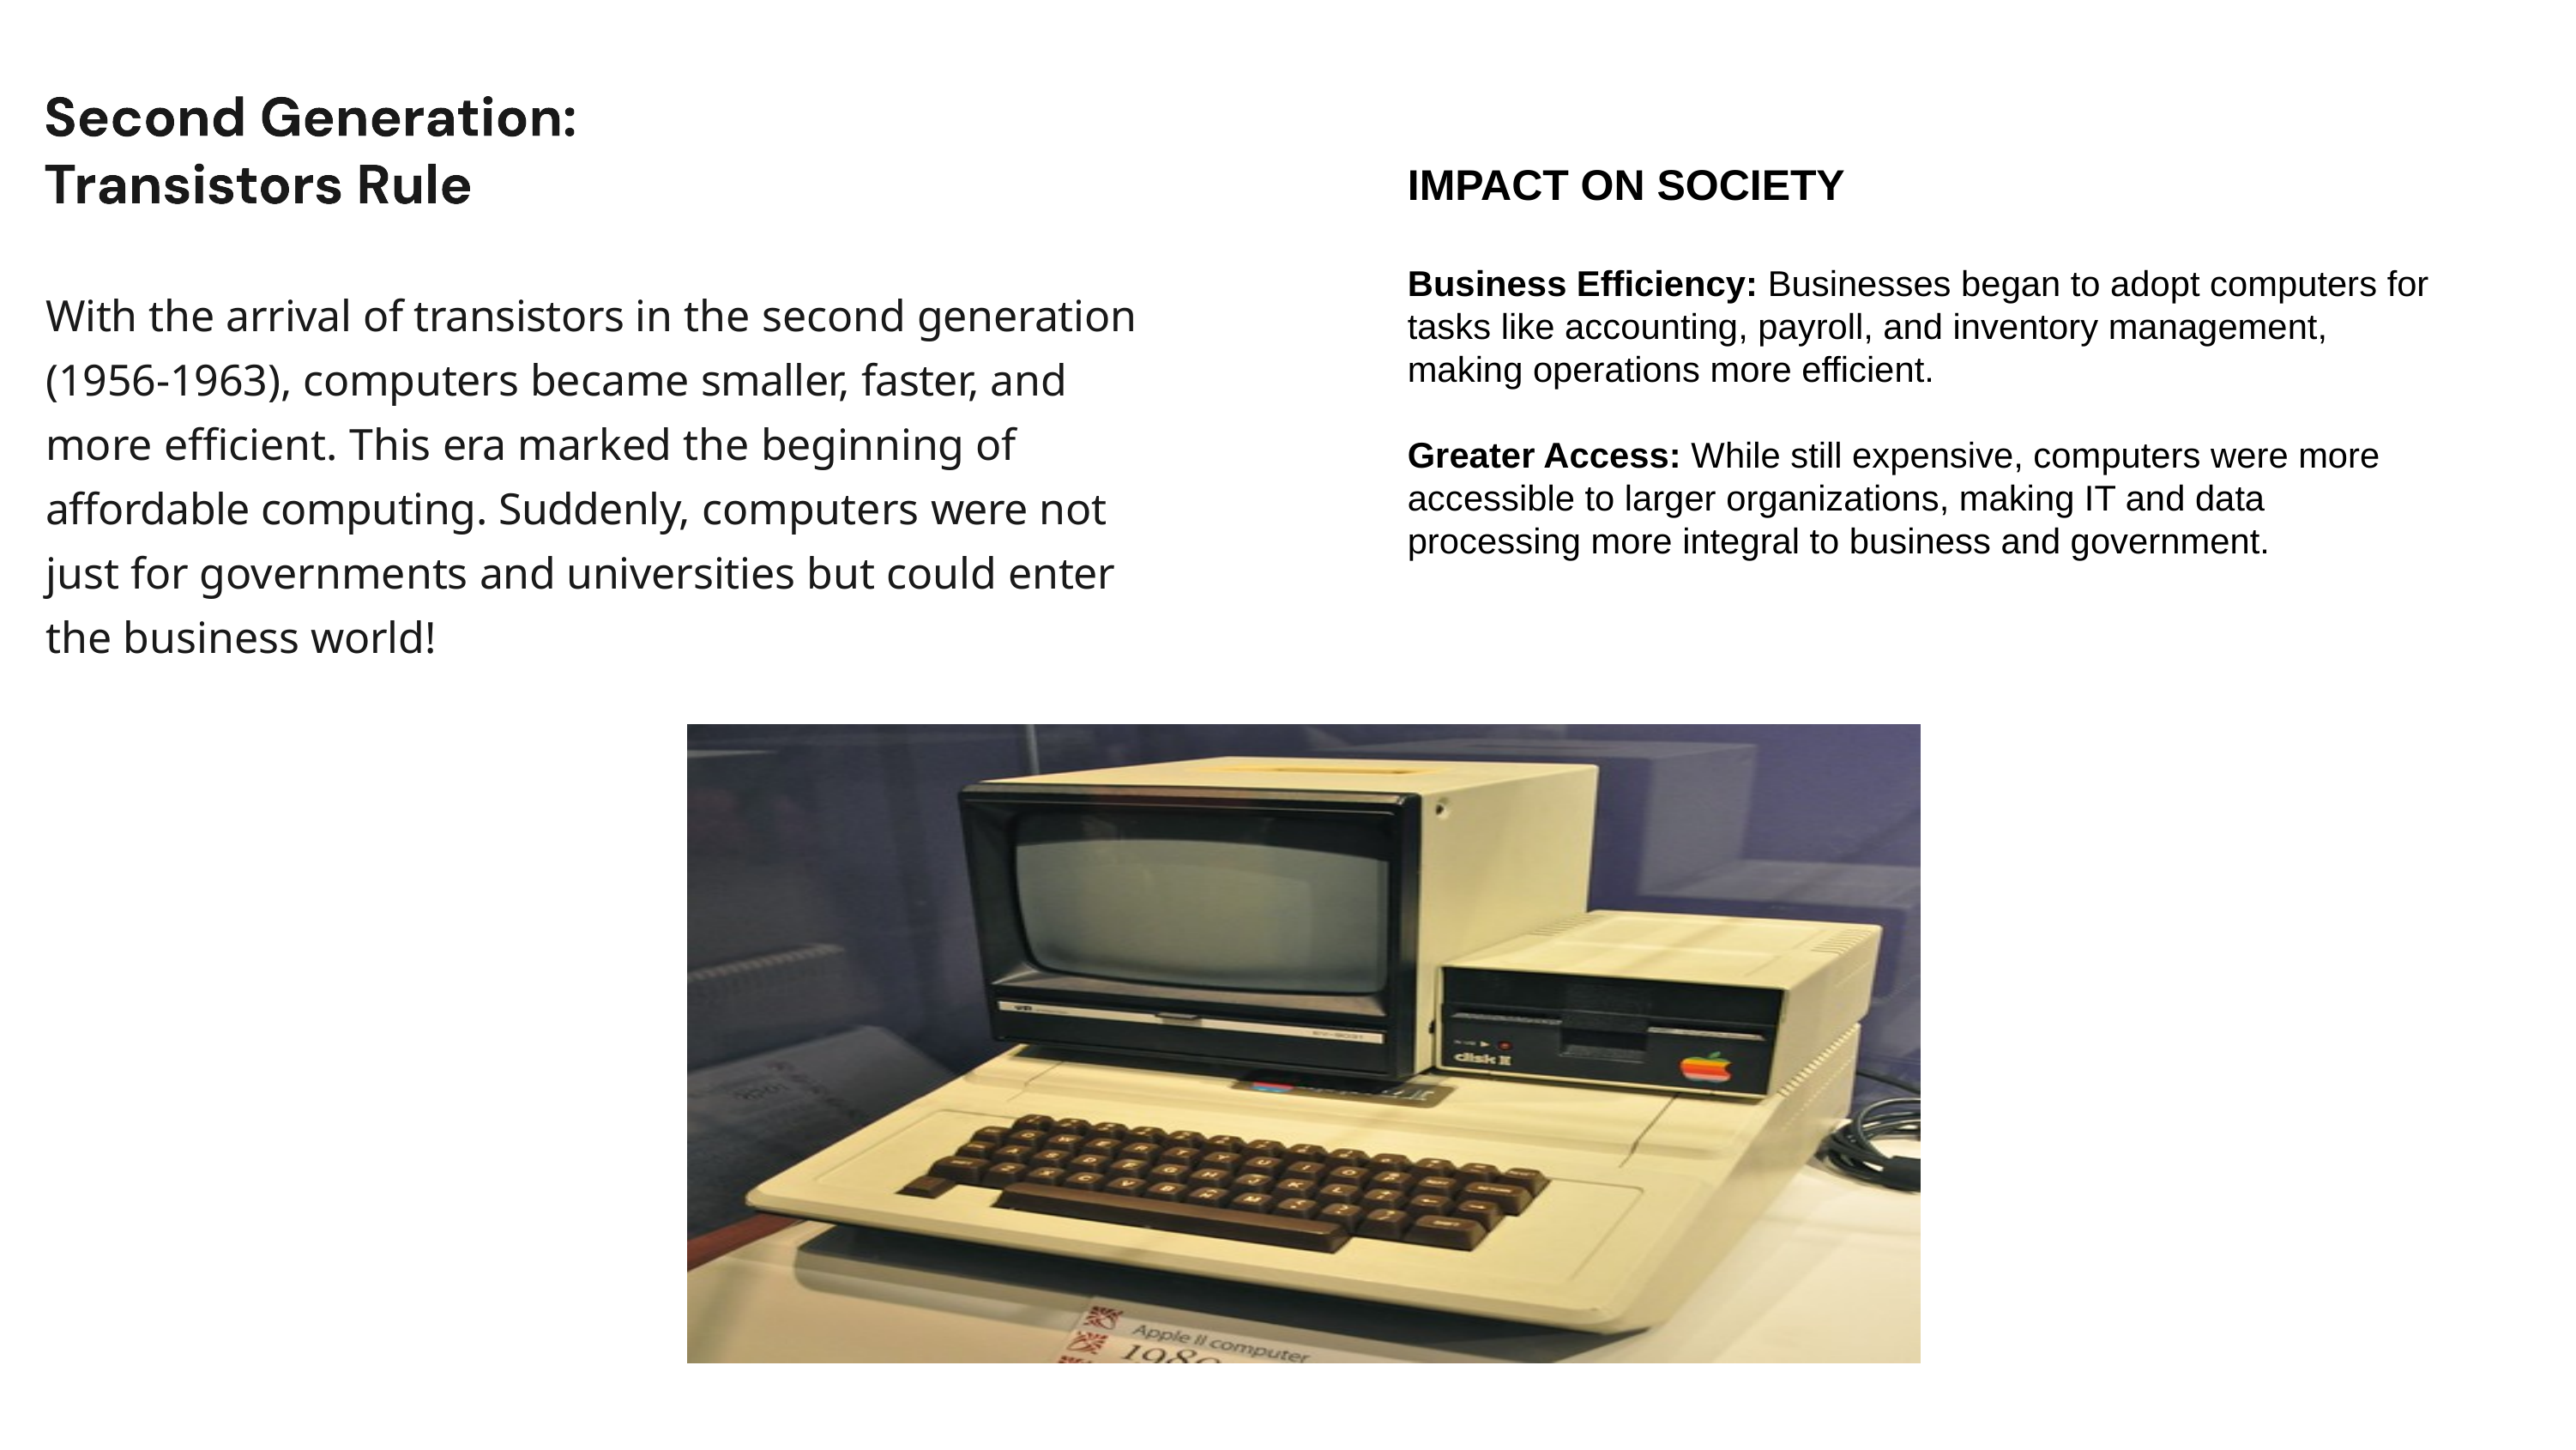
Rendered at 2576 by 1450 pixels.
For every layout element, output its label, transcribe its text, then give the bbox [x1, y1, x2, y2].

text_box IMPACT ON SOCIETY Business Efficiency: Businesses began to adopt computers for tasks like accounting, payroll, and inventory management, making operations more efficient. Greater Access: While still expensive, computers were more accessible to larger organizations, making IT and data processing more integral to business and government. [1395, 151, 2446, 611]
picture [687, 724, 1921, 1363]
picture [44, 81, 577, 221]
text_box With the arrival of transistors in the second generation (1956-1963), computers became smaller, faster, and more efficient. This era marked the beginning of affordable computing. Suddenly, computers were not just for governments and universities but could enter the business world! [43, 274, 1158, 662]
